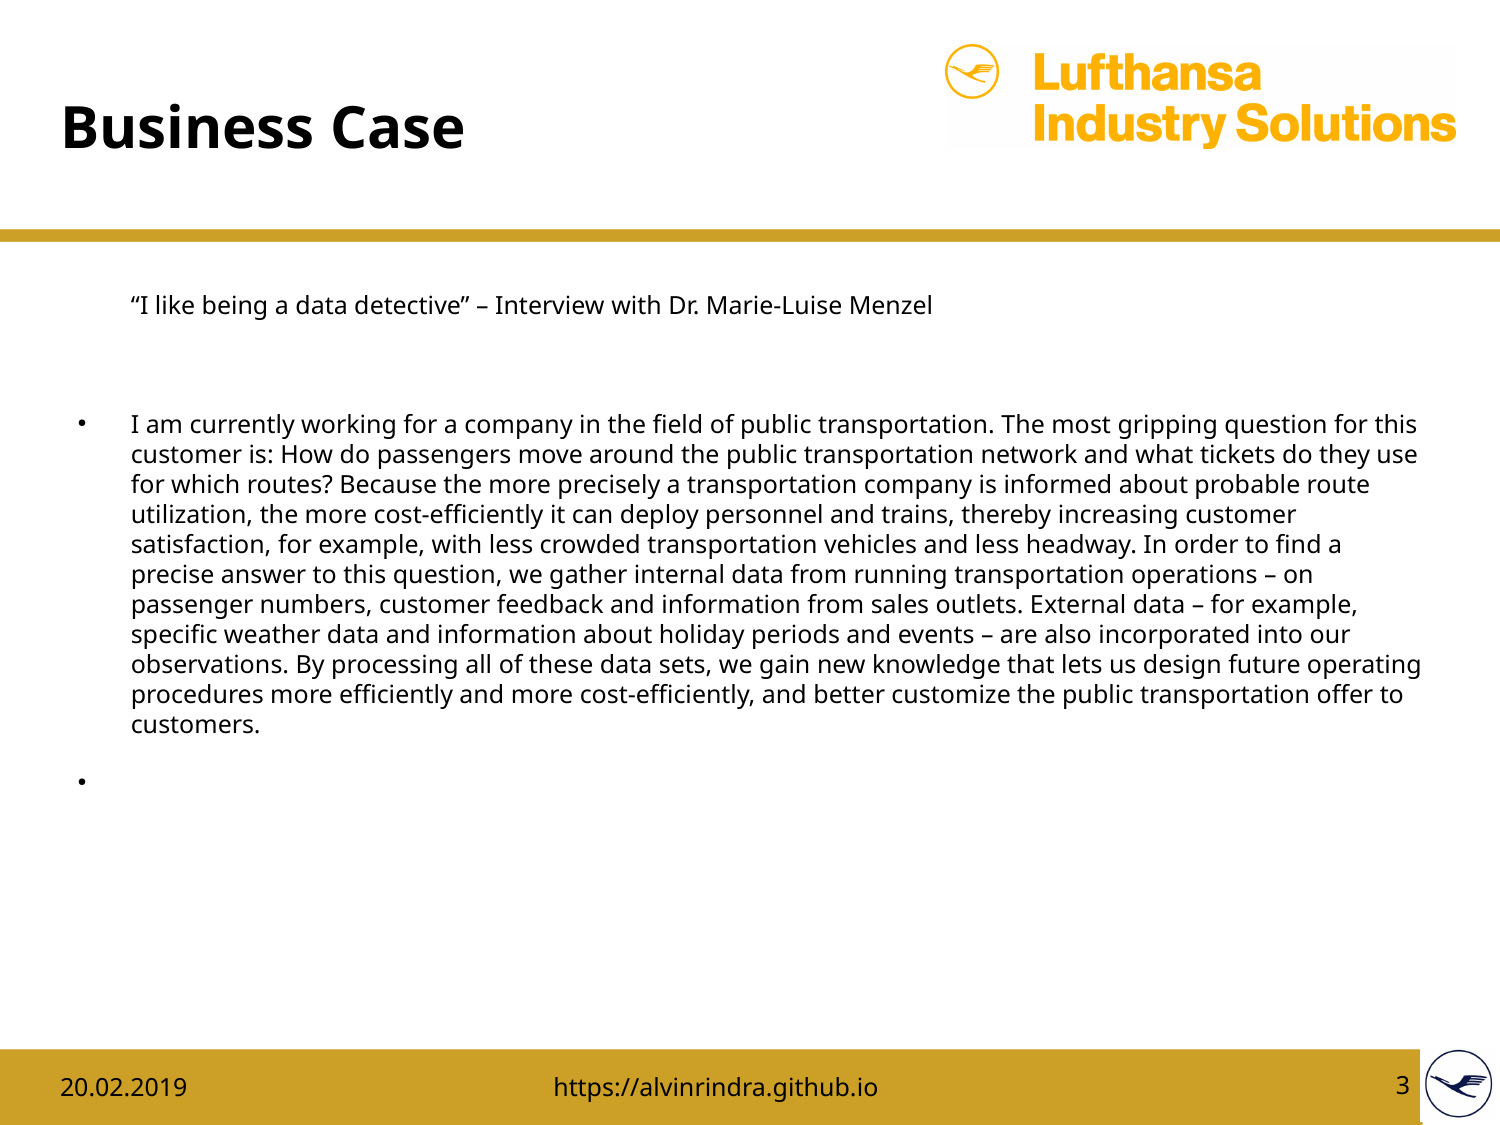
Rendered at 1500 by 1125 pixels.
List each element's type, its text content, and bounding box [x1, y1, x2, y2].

list “I like being a data detective” – Interview with Dr. Marie-Luise Menzel I am currently working for a company in the field of public transportation. The most gripping question for this customer is: How do passengers move around the public transportation network and what tickets do they use for which routes? Because the more precisely a transportation company is informed about probable route utilization, the more cost-efficiently it can deploy personnel and trains, thereby increasing customer satisfaction, for example, with less crowded transportation vehicles and less headway. In order to find a precise answer to this question, we gather internal data from running transportation operations – on passenger numbers, customer feedback and information from sales outlets. External data – for example, specific weather data and information about holiday periods and events – are also incorporated into our observations. By processing all of these data sets, we gain new knowledge that lets us design future operating procedures more efficiently and more cost-efficiently, and better customize the public transportation offer to customers. [60, 289, 1426, 1081]
text_box 20.02.2019 [60, 1081, 265, 1117]
picture [0, 0, 1500, 1125]
text_box https://alvinrindra.github.io [178, 1081, 921, 1125]
list Business Case [60, 90, 1054, 274]
text_box <number> [1196, 1081, 1420, 1117]
